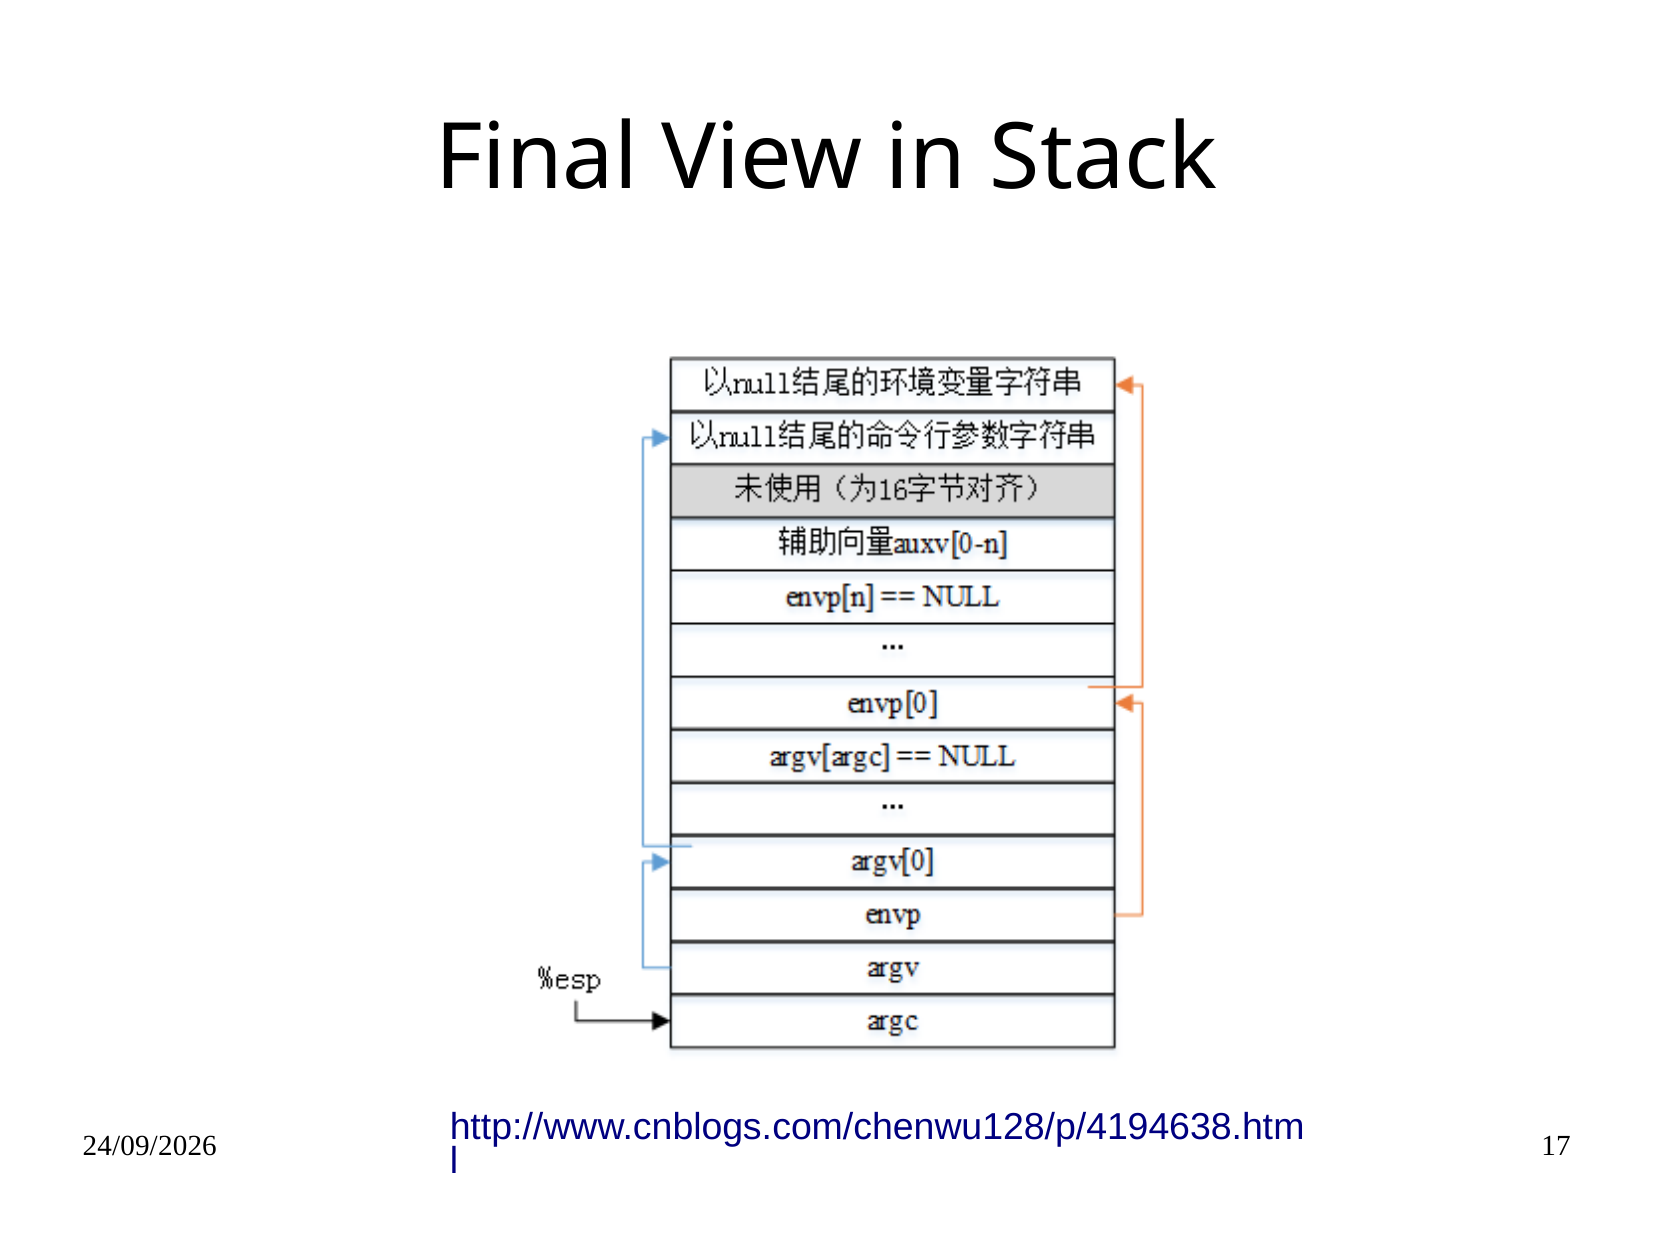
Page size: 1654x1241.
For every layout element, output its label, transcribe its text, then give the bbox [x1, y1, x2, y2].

picture [521, 353, 1156, 1066]
title Final View in Stack [82, 49, 1571, 257]
text_box http://www.cnblogs.com/chenwu128/p/4194638.html [435, 1098, 1328, 1156]
